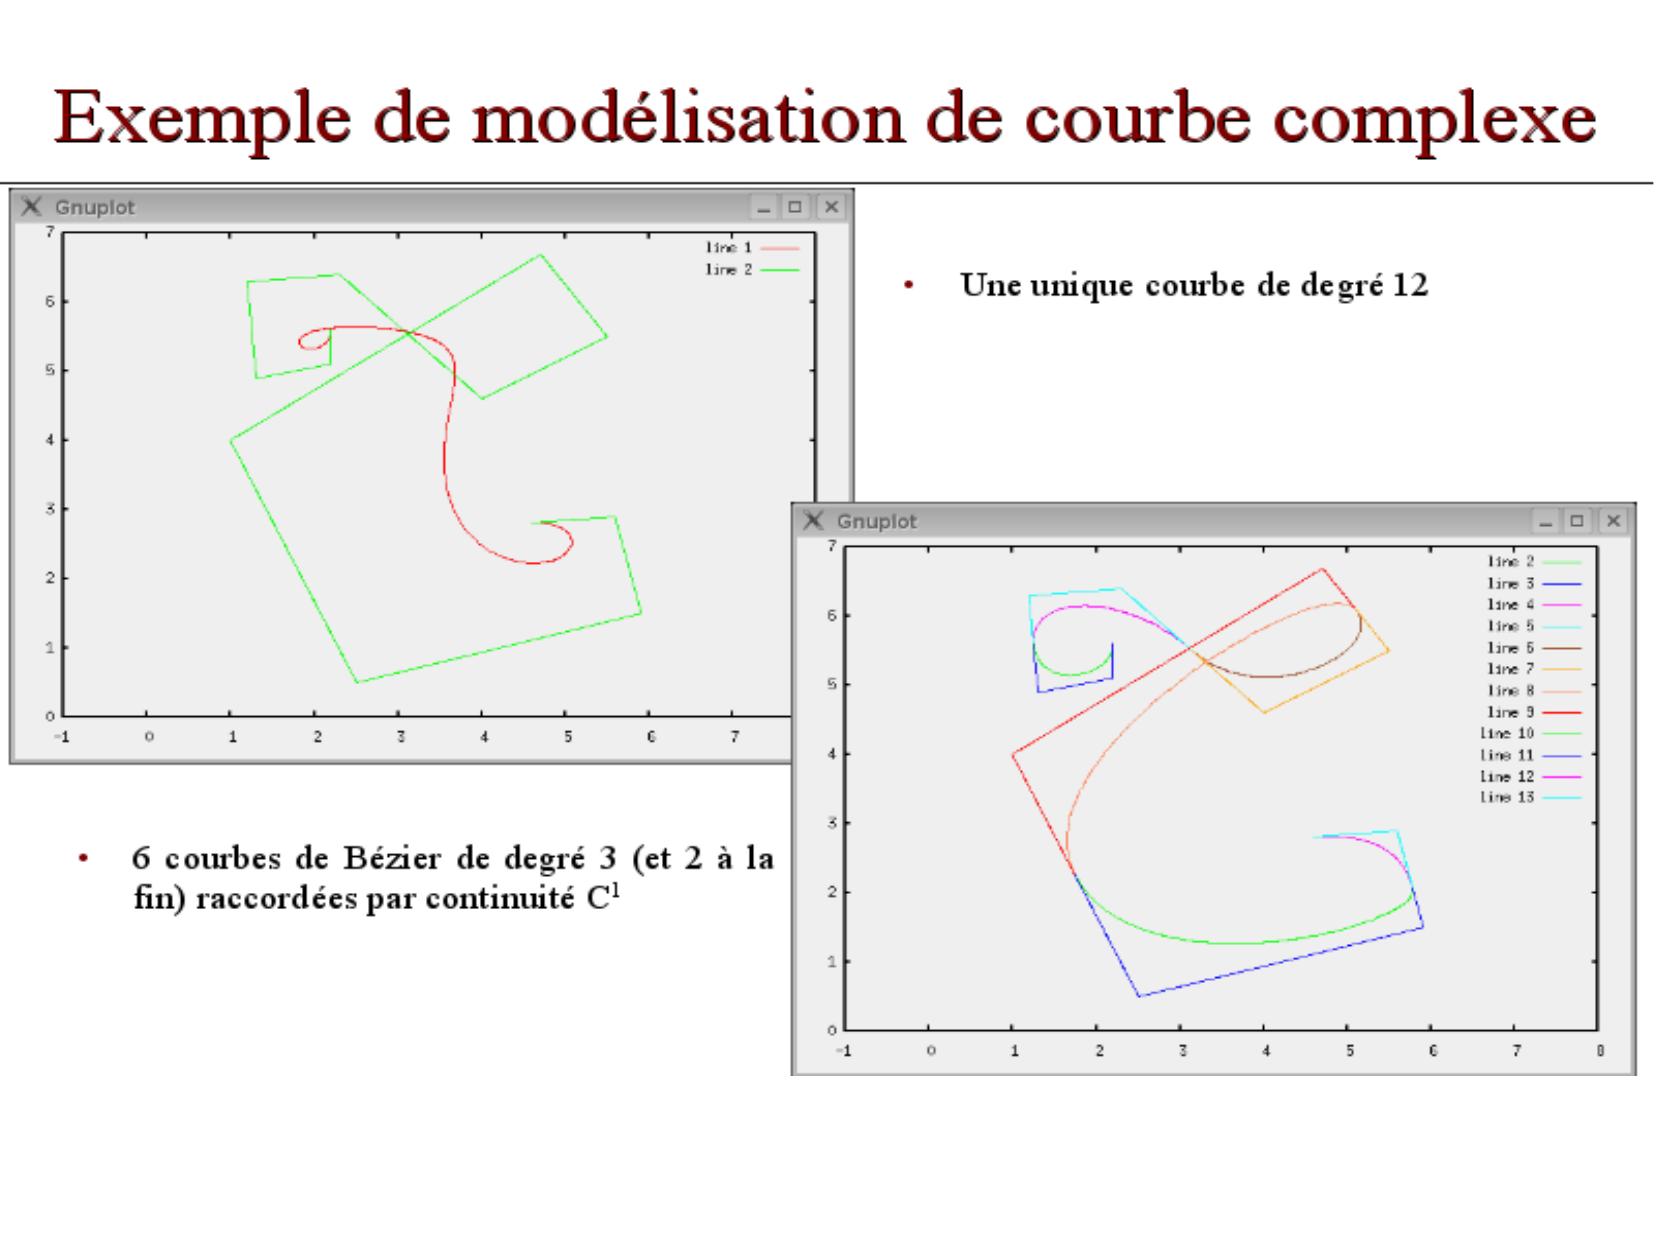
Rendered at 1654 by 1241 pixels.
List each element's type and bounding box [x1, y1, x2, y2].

picture [0, 54, 1654, 1076]
